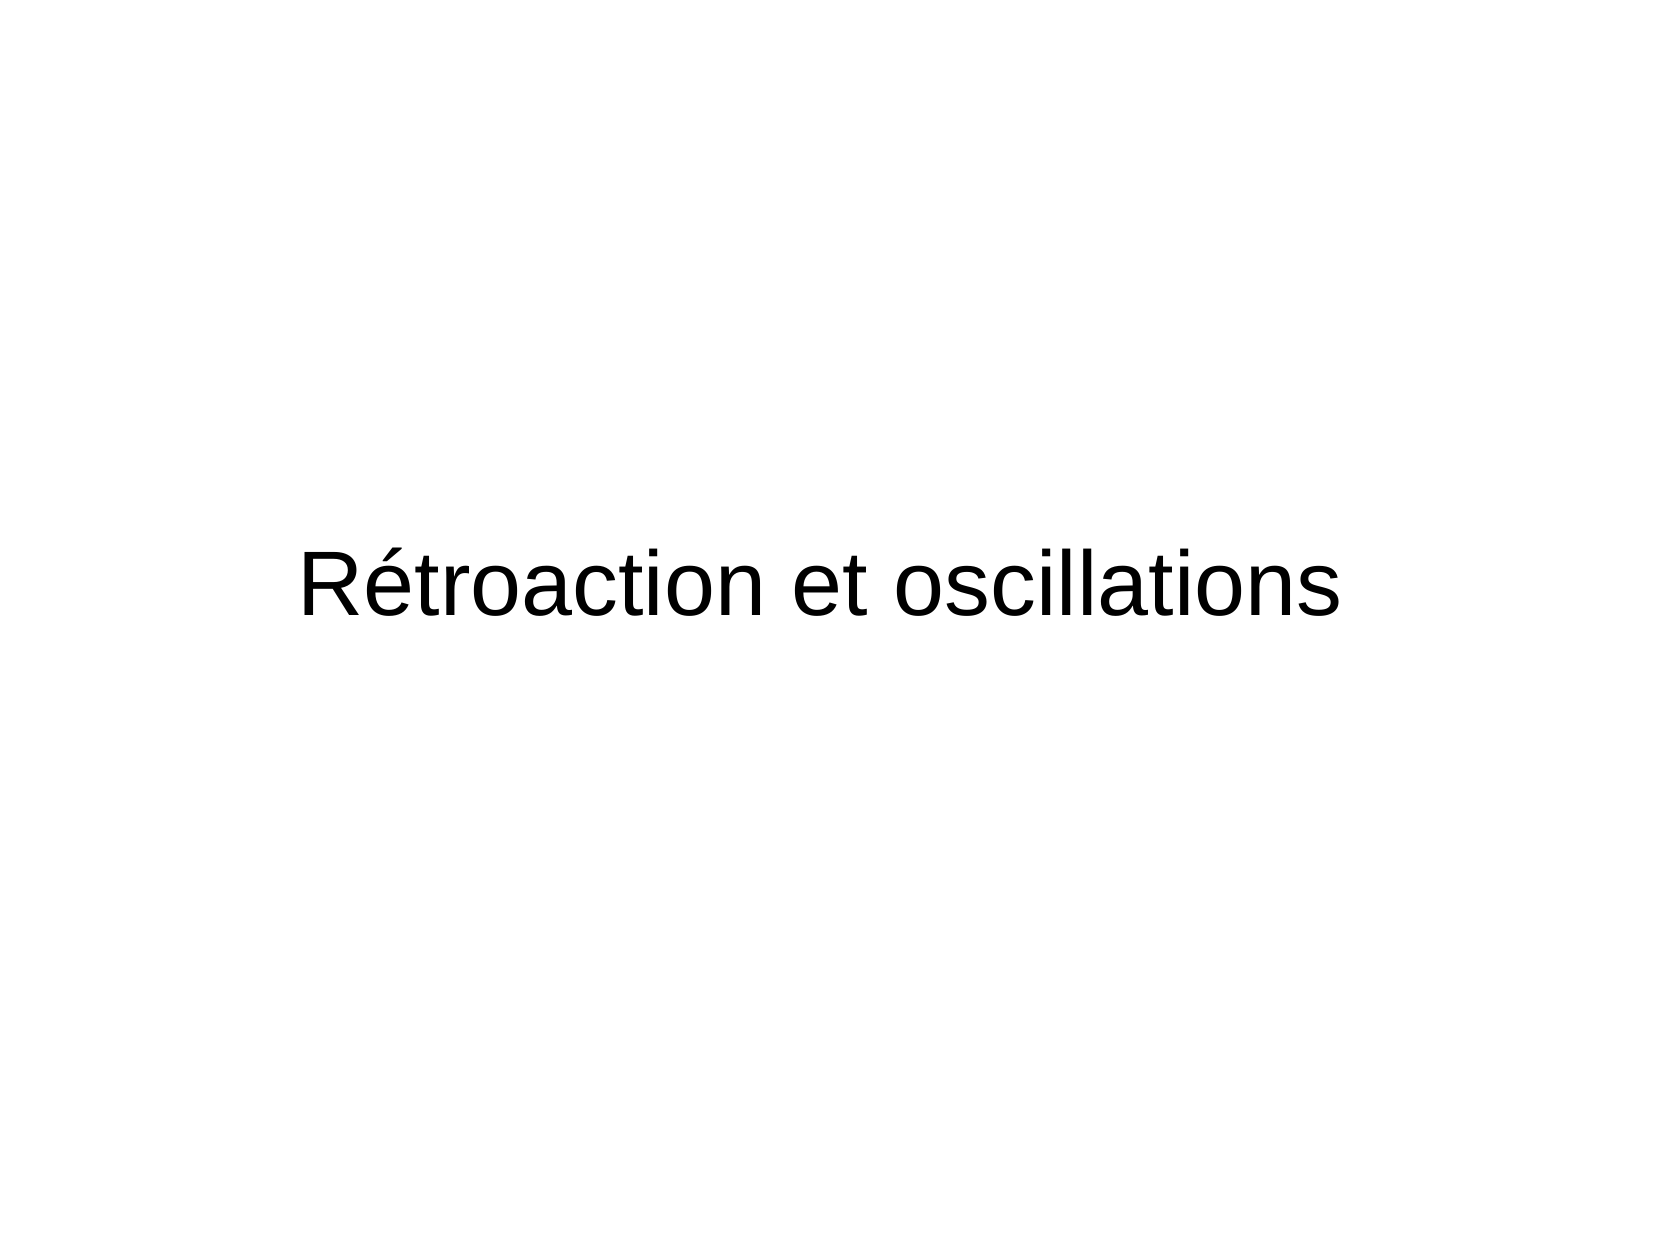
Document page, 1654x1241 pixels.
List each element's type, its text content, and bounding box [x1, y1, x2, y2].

title Rétroaction et oscillations [76, 480, 1565, 688]
